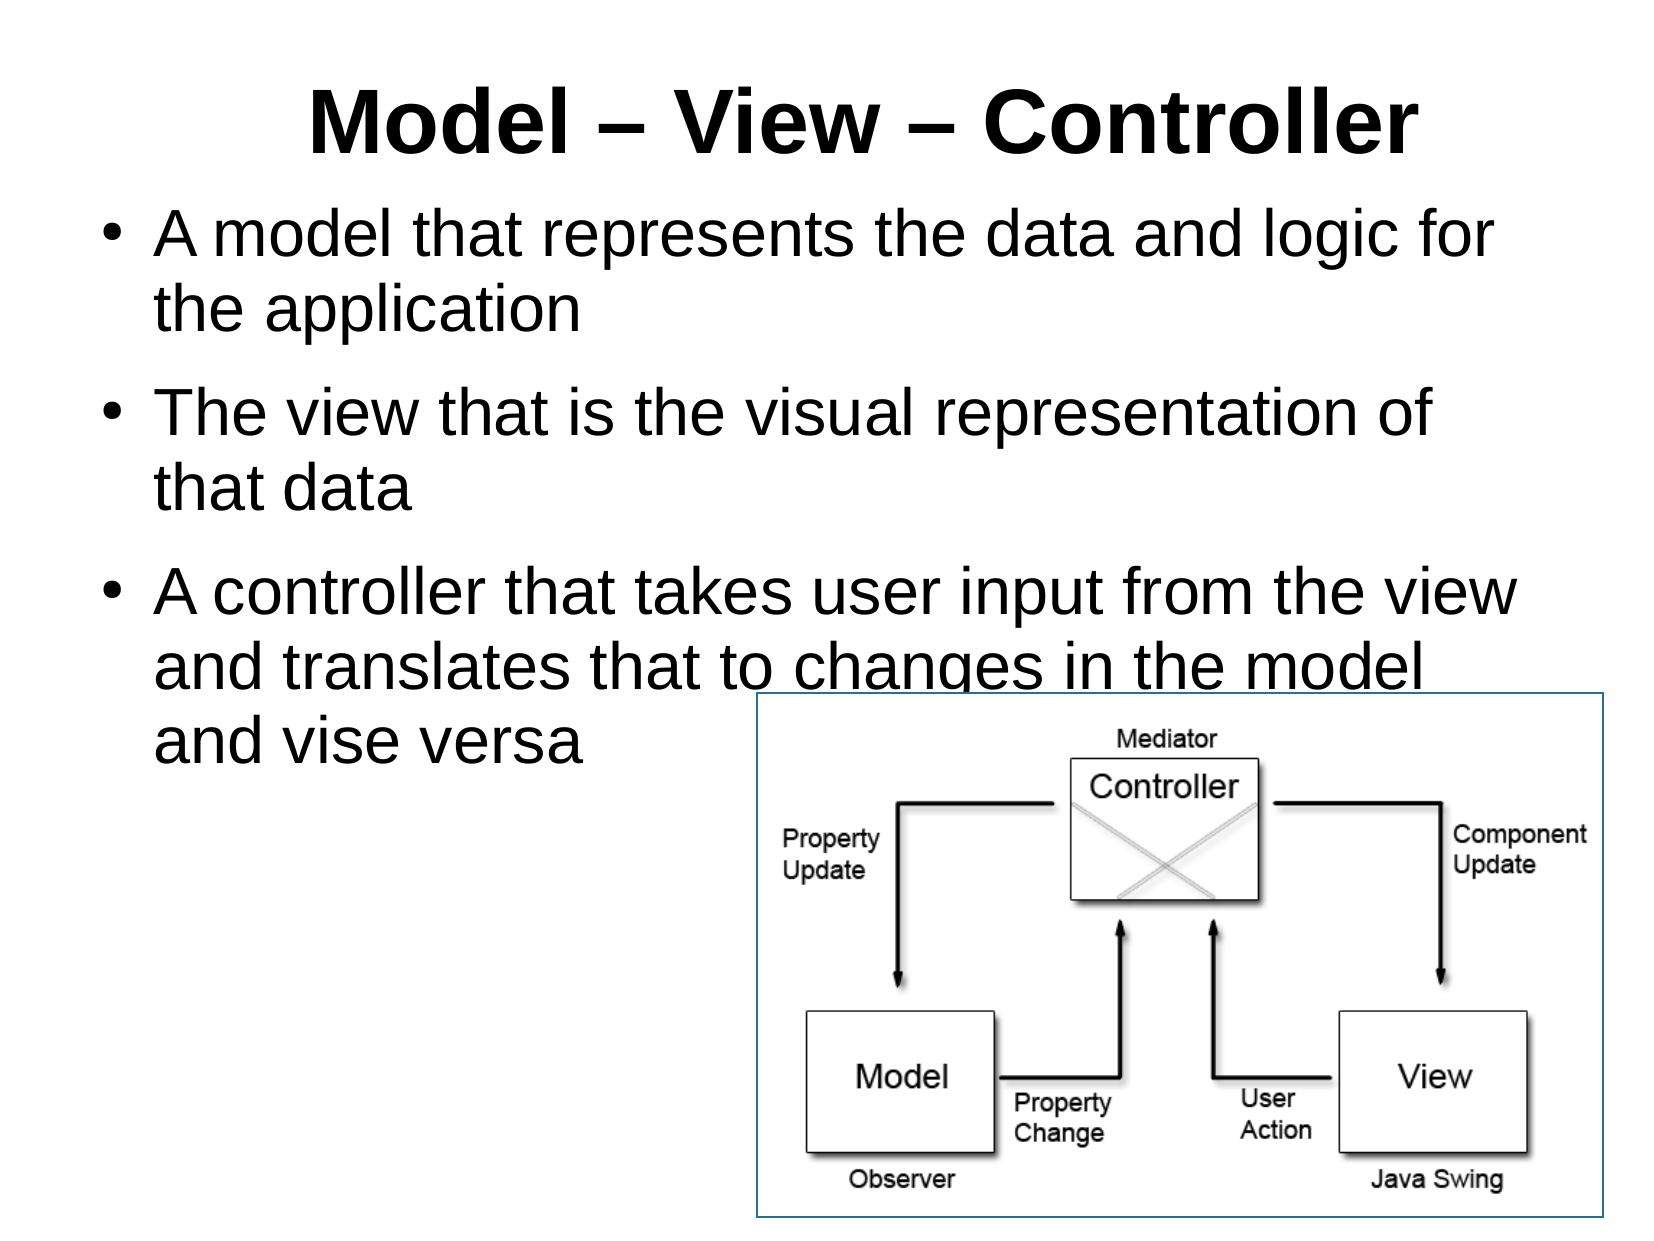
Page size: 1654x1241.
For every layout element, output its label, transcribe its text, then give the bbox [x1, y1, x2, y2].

picture [757, 693, 1603, 1217]
list A model that represents the data and logic for the application The view that is the visual representation of that data A controller that takes user input from the view and translates that to changes in the model and vise versa [82, 195, 1538, 829]
title Model – View – Controller [82, 49, 1571, 196]
